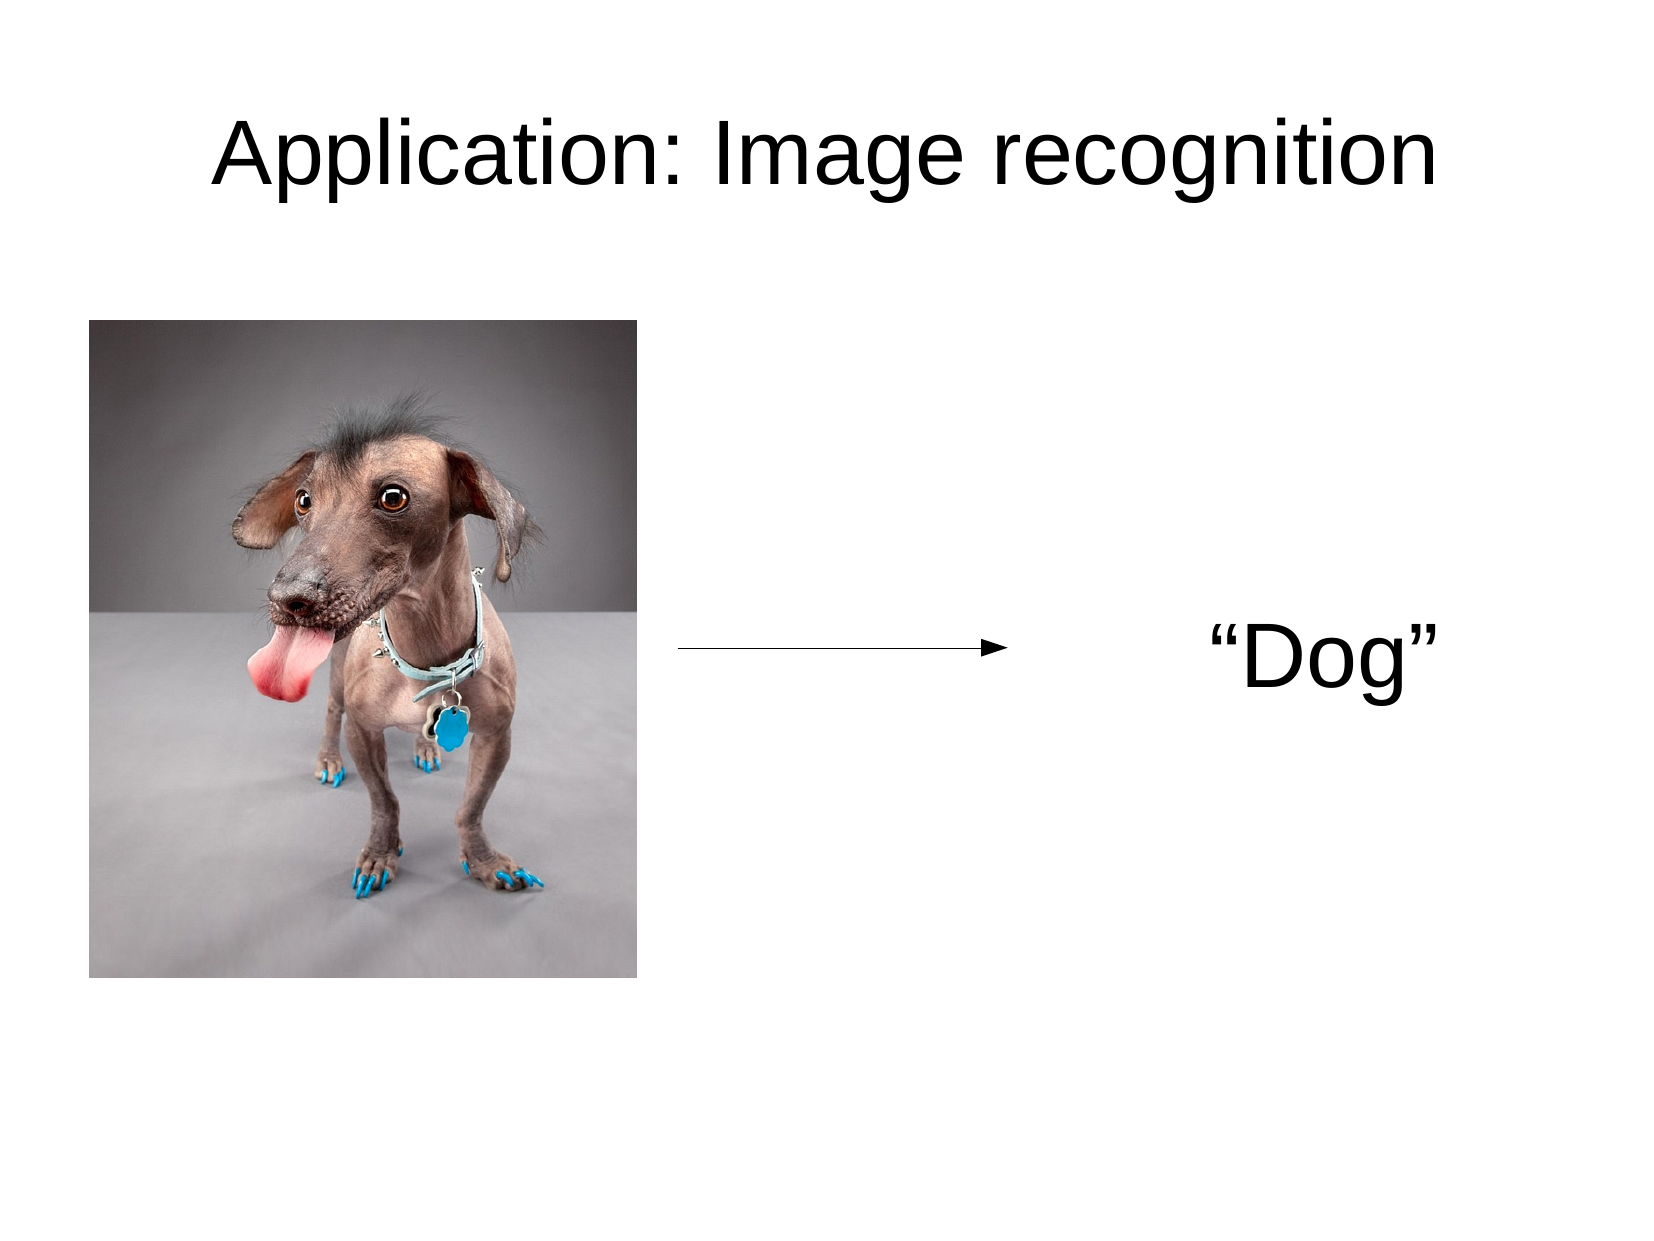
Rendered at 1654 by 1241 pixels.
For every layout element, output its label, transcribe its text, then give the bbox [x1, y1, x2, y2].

text_box “Dog” [1049, 604, 1600, 708]
picture [89, 320, 637, 978]
title Application: Image recognition [82, 49, 1571, 257]
